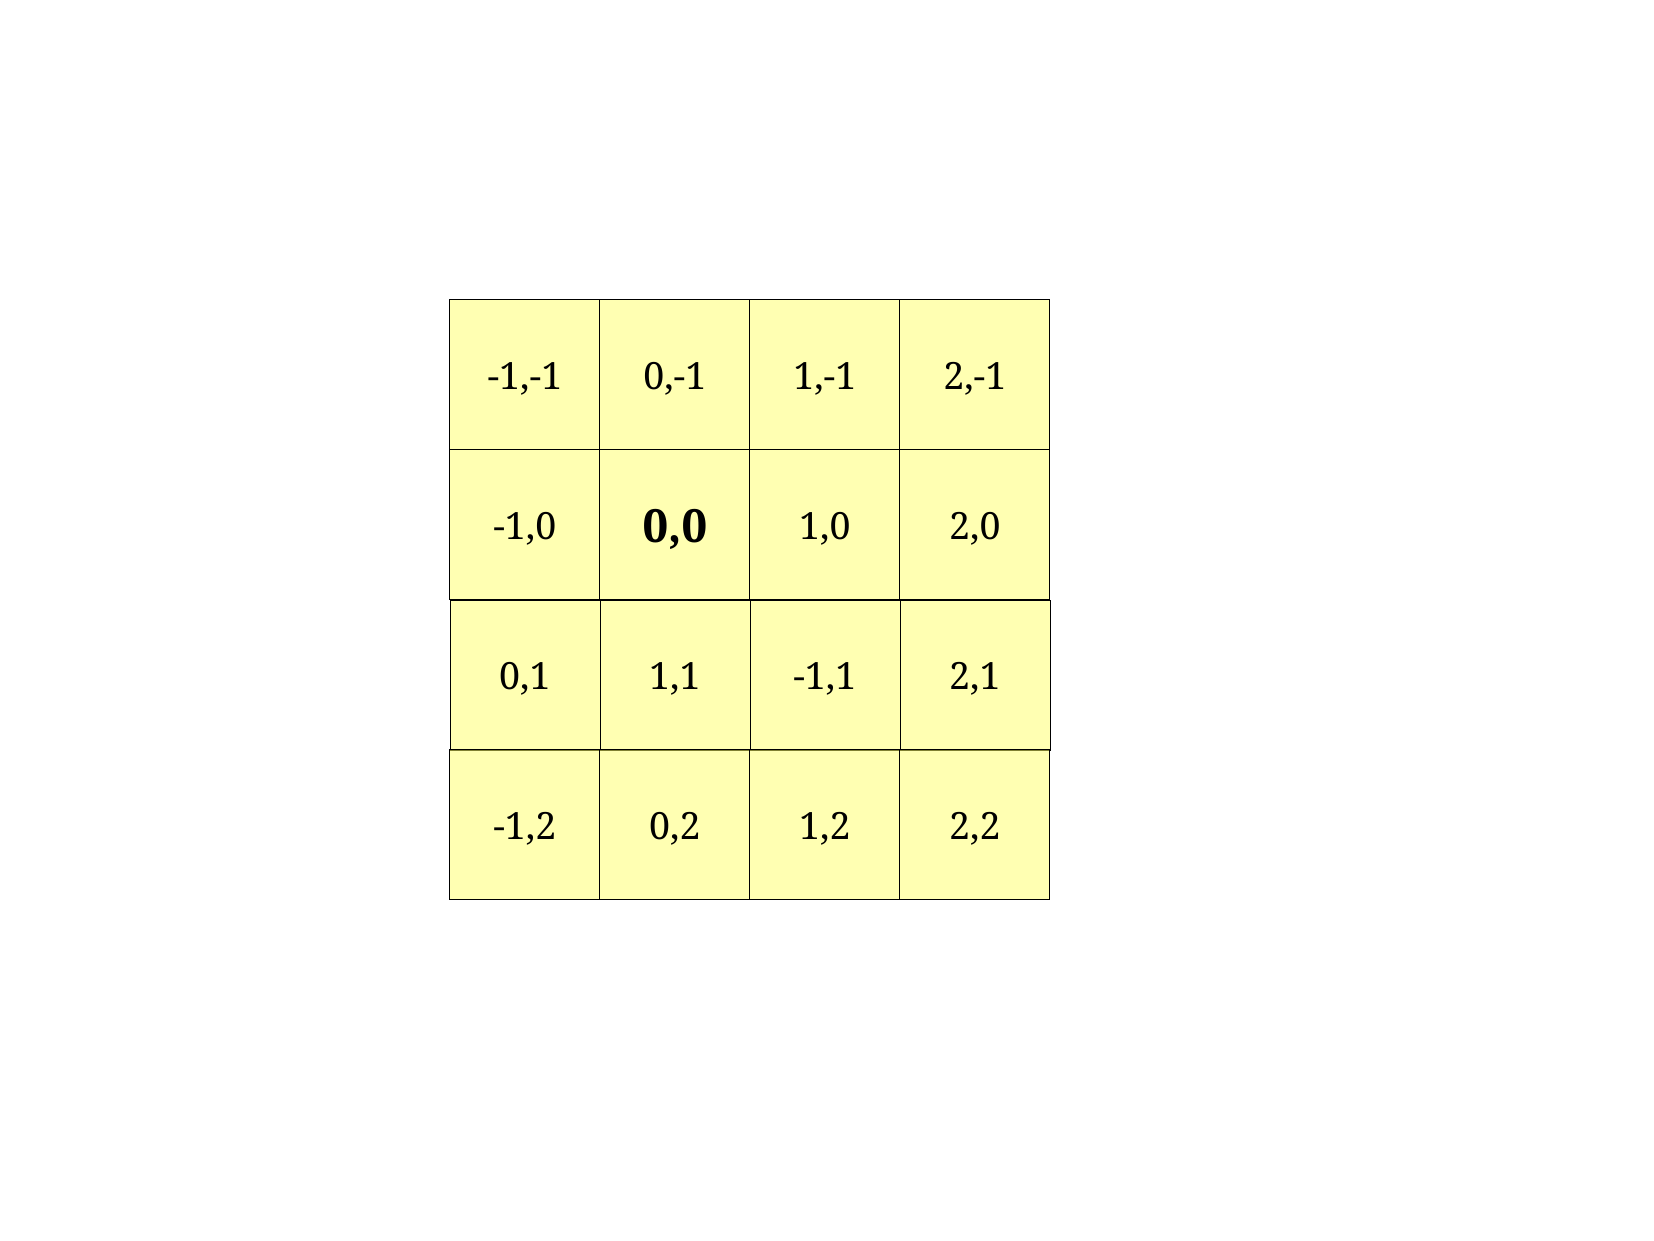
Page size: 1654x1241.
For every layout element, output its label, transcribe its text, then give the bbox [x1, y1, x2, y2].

text_box 1,-1 [749, 299, 899, 450]
text_box 2,1 [901, 600, 1051, 751]
text_box 0,1 [450, 600, 600, 749]
text_box -1,1 [750, 600, 901, 749]
text_box 2,2 [899, 749, 1050, 900]
text_box 0,0 [600, 450, 749, 600]
text_box 2,0 [899, 450, 1050, 600]
text_box -1,2 [449, 749, 600, 900]
text_box 2,-1 [899, 299, 1050, 450]
text_box 1,0 [749, 450, 899, 600]
text_box 0,-1 [600, 299, 749, 450]
text_box 1,2 [749, 749, 899, 900]
text_box -1,0 [449, 450, 600, 600]
text_box -1,-1 [449, 299, 600, 450]
text_box 0,2 [600, 749, 749, 900]
text_box 1,1 [600, 600, 750, 749]
